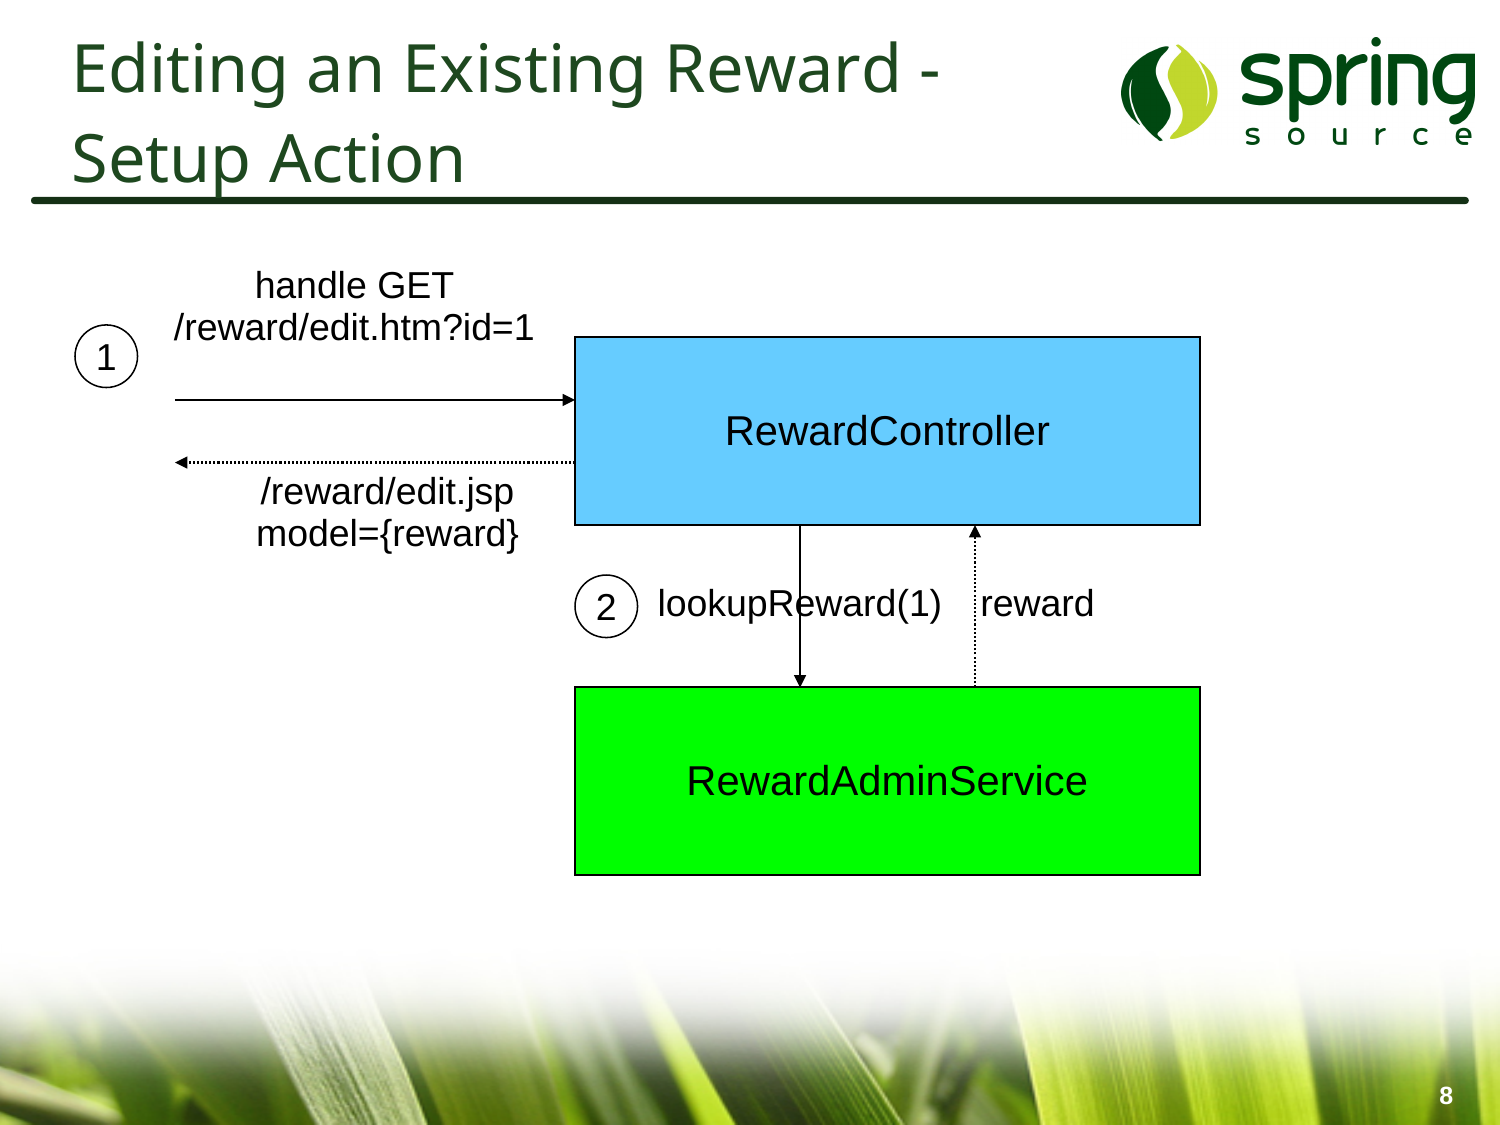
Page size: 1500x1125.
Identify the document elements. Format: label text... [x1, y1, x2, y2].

picture [1121, 37, 1475, 145]
picture [0, 944, 1500, 1125]
text_box RewardController [574, 337, 1200, 525]
text_box 1 [75, 328, 138, 387]
text_box handle GET /reward/edit.htm?id=1 [154, 257, 555, 357]
text_box 2 [575, 578, 638, 637]
text_box /reward/edit.jsp model={reward} [174, 462, 601, 562]
text_box reward [862, 575, 1213, 633]
text_box lookupReward(1) [624, 575, 862, 633]
title Editing an Existing Reward - Setup Action [56, 13, 1089, 191]
text_box RewardAdminService [574, 687, 1200, 875]
